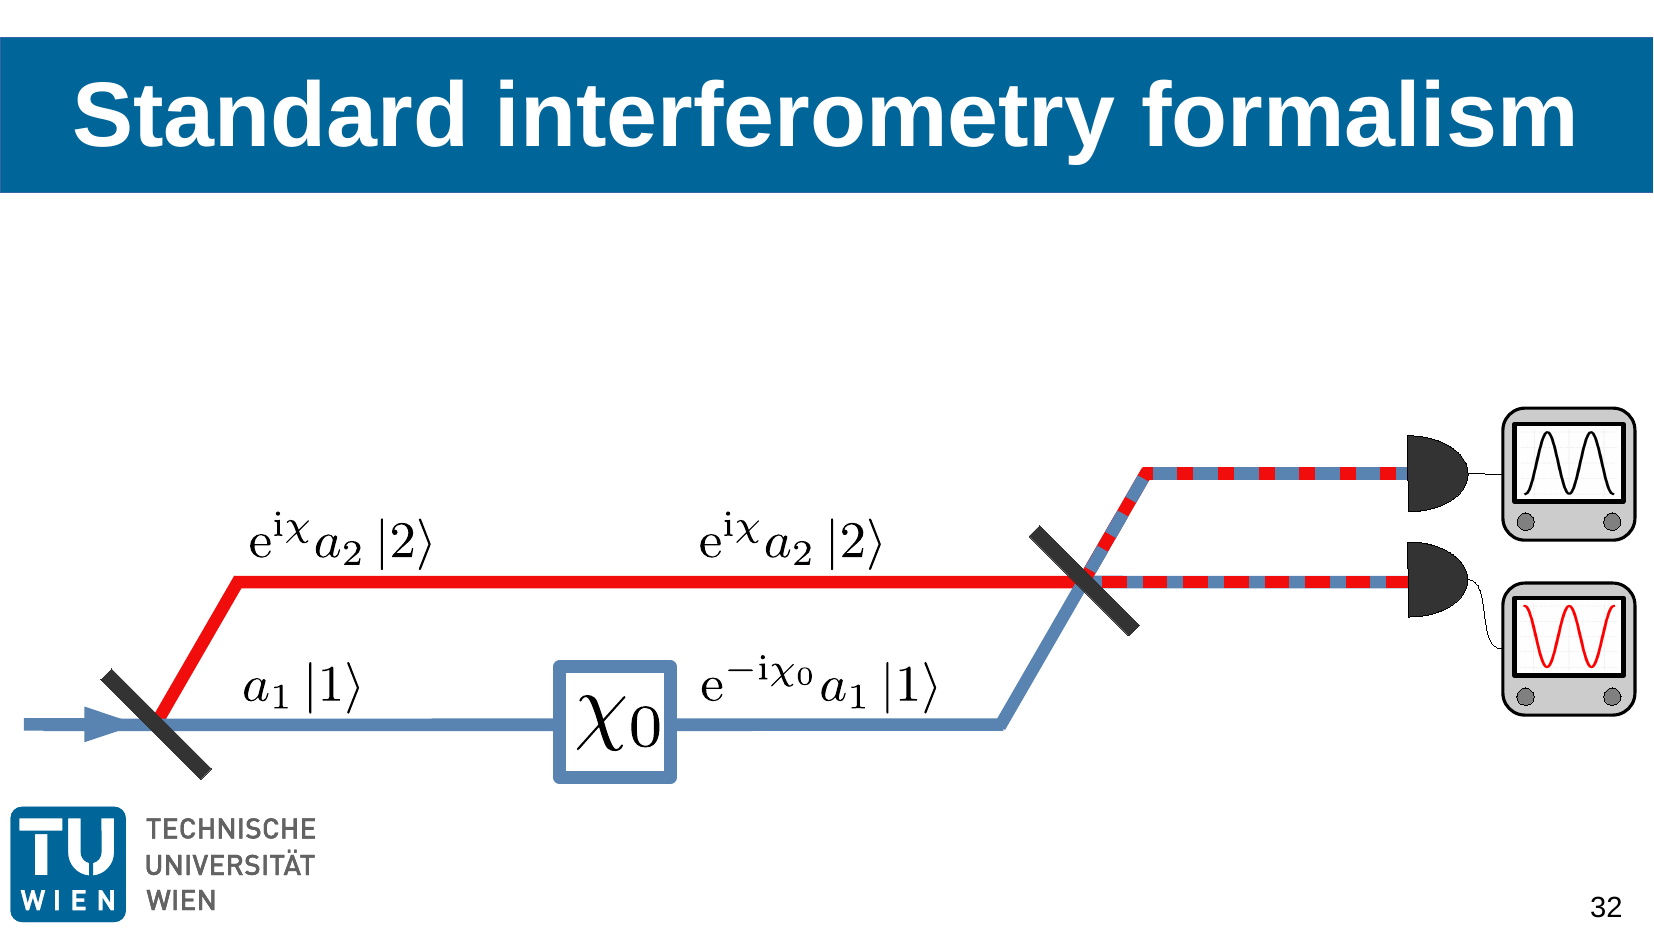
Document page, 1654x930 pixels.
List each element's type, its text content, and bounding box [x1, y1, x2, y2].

picture [560, 680, 668, 766]
text_box [1407, 435, 1469, 512]
picture [692, 651, 952, 716]
text_box [1407, 542, 1468, 618]
text_box [559, 666, 671, 778]
picture [1516, 600, 1622, 674]
text_box [1502, 583, 1635, 716]
picture [1517, 426, 1621, 500]
picture [234, 648, 372, 726]
picture [242, 504, 439, 582]
text_box [1029, 525, 1140, 636]
text_box [100, 668, 212, 780]
text_box [1502, 408, 1635, 541]
title Standard interferometry formalism [0, 37, 1653, 193]
picture [692, 504, 889, 582]
